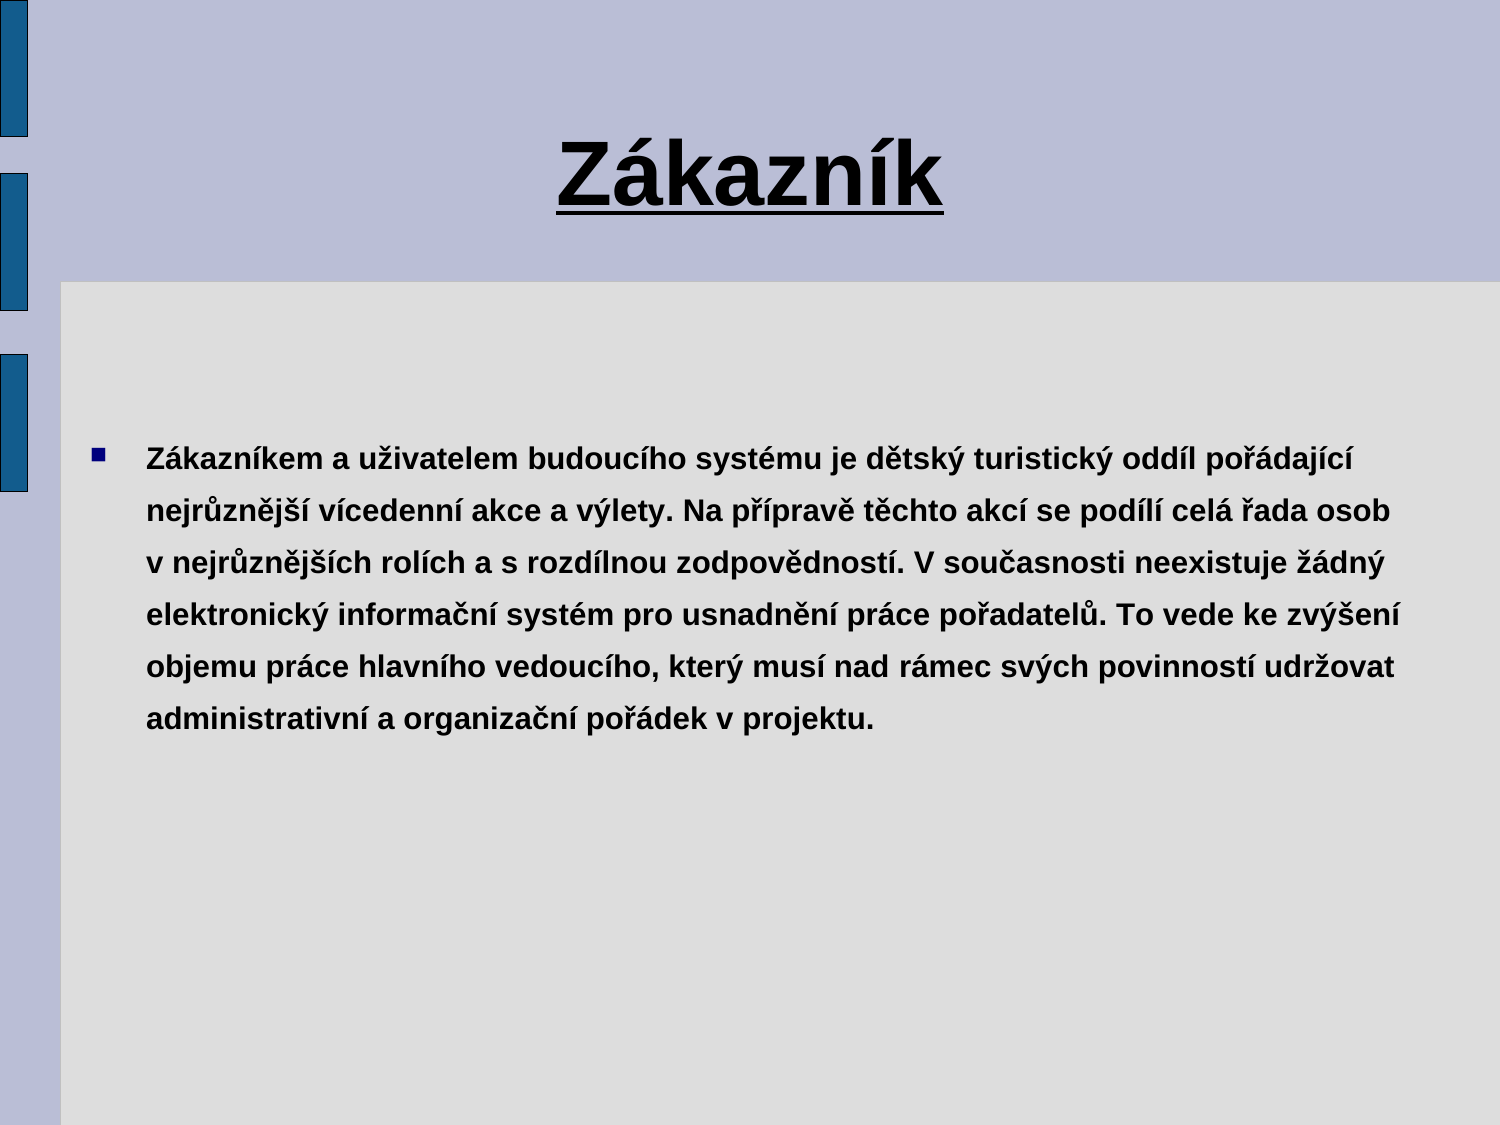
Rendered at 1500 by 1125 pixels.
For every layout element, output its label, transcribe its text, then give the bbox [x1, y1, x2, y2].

list Zákazníkem a uživatelem budoucího systému je dětský turistický oddíl pořádající nejrůznější vícedenní akce a výlety. Na přípravě těchto akcí se podílí celá řada osob v nejrůznějších rolích a s rozdílnou zodpovědností. V současnosti neexistuje žádný elektronický informační systém pro usnadnění práce pořadatelů. To vede ke zvýšení objemu práce hlavního vedoucího, který musí nad rámec svých povinností udržovat administrativní a organizační pořádek v projektu. [75, 263, 1426, 1050]
text_box Zákazník [75, 74, 1426, 263]
